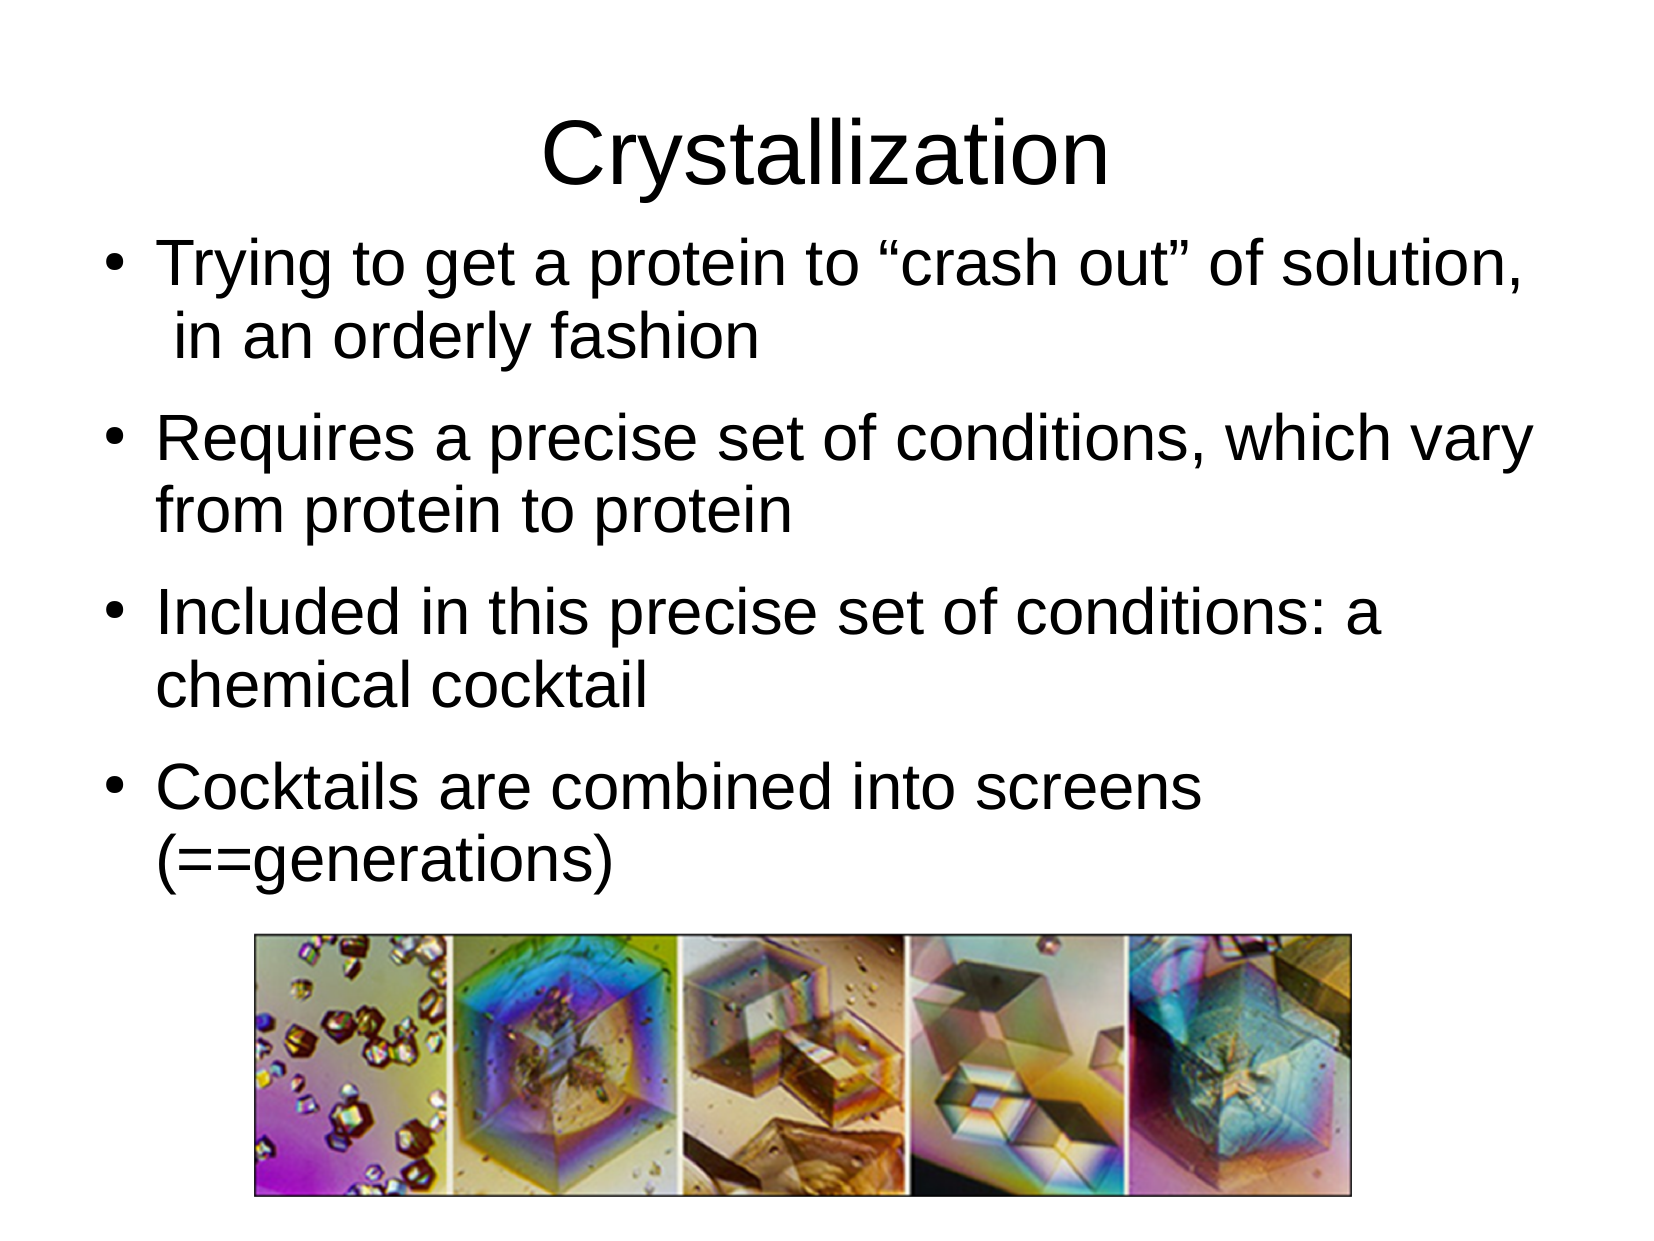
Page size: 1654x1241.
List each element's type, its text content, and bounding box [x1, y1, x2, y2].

title Crystallization [82, 49, 1571, 257]
picture [253, 933, 1352, 1197]
list Trying to get a protein to “crash out” of solution, in an orderly fashion Requires a precise set of conditions, which vary from protein to protein Included in this precise set of conditions: a chemical cocktail Cocktails are combined into screens (==generations) [85, 226, 1541, 897]
